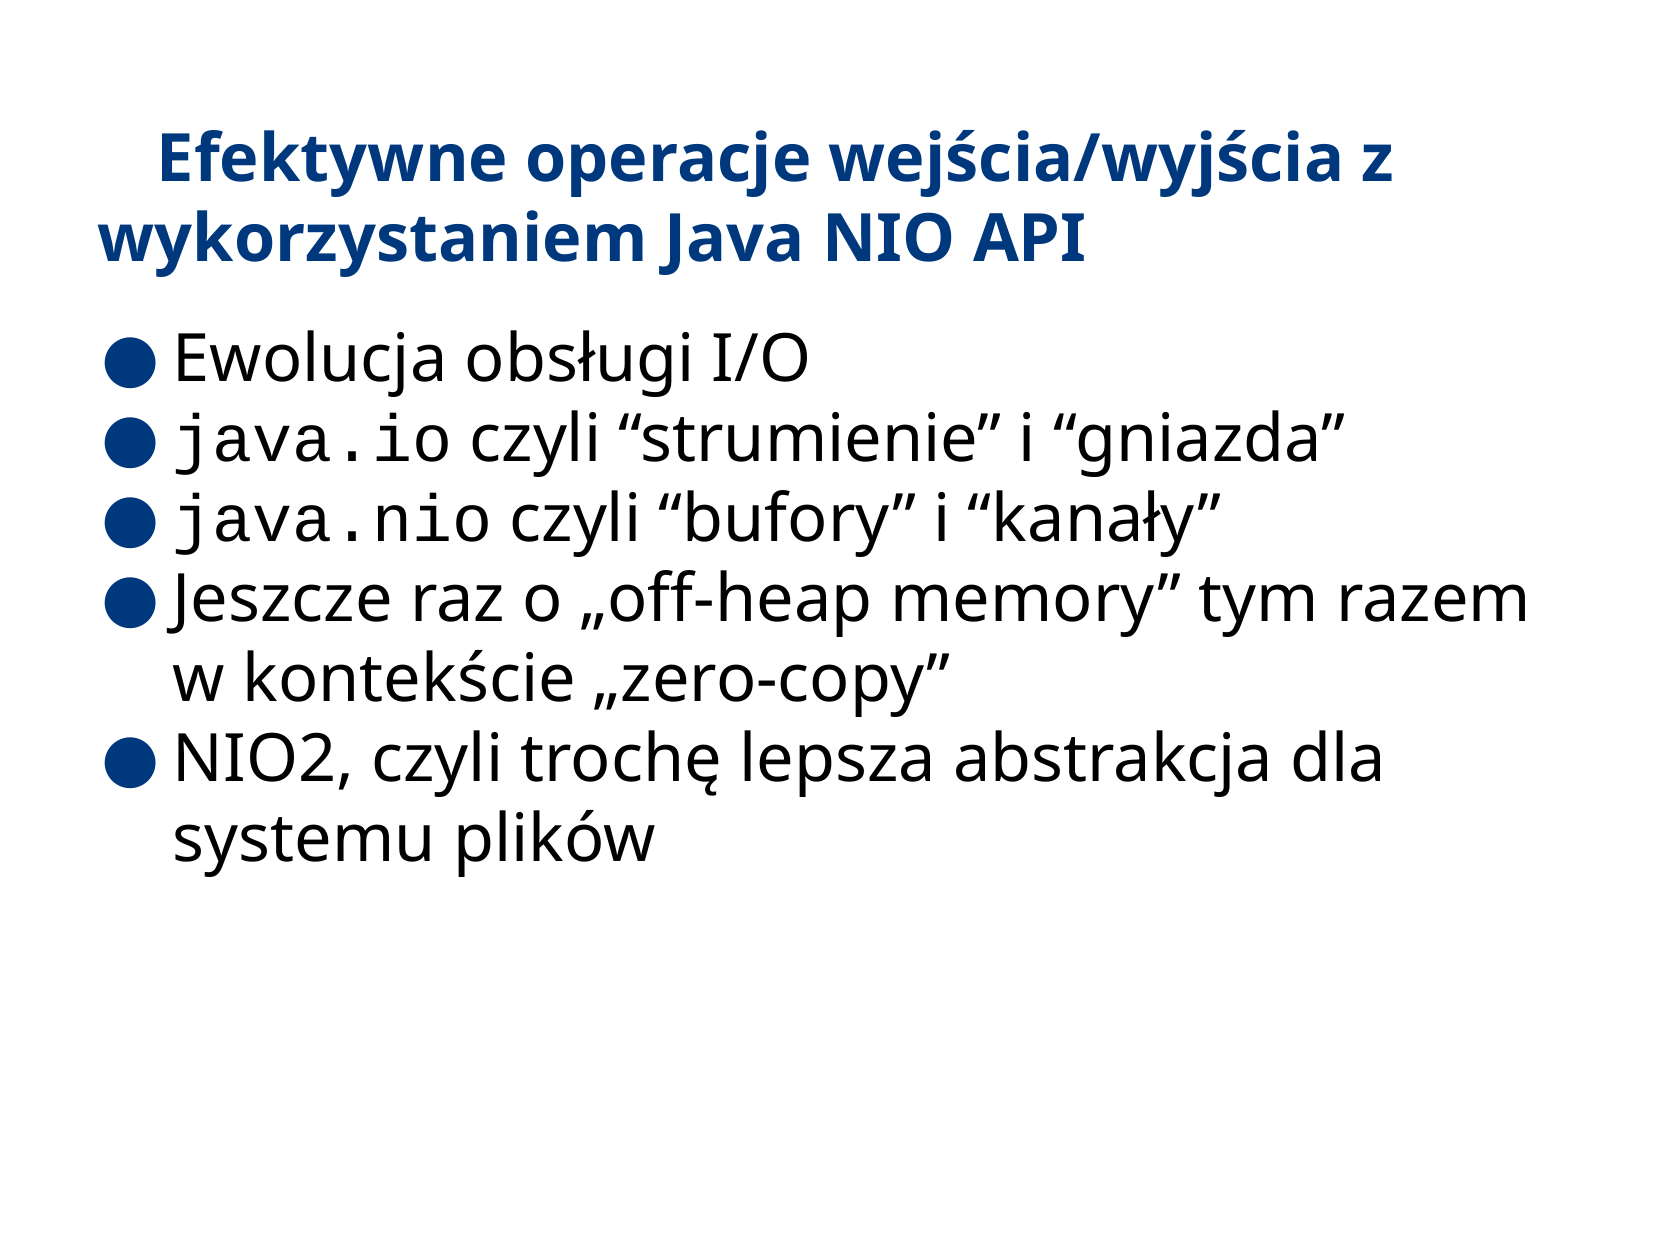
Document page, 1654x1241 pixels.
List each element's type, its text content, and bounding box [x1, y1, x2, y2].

list Ewolucja obsługi I/O java.io czyli “strumienie” i “gniazda” java.nio czyli “bufory” i “kanały” Jeszcze raz o „off-heap memory” tym razem w kontekście „zero-copy” NIO2, czyli trochę lepsza abstrakcja dla systemu plików [82, 299, 1571, 1176]
title Efektywne operacje wejścia/wyjścia z wykorzystaniem Java NIO API [82, 49, 1571, 290]
